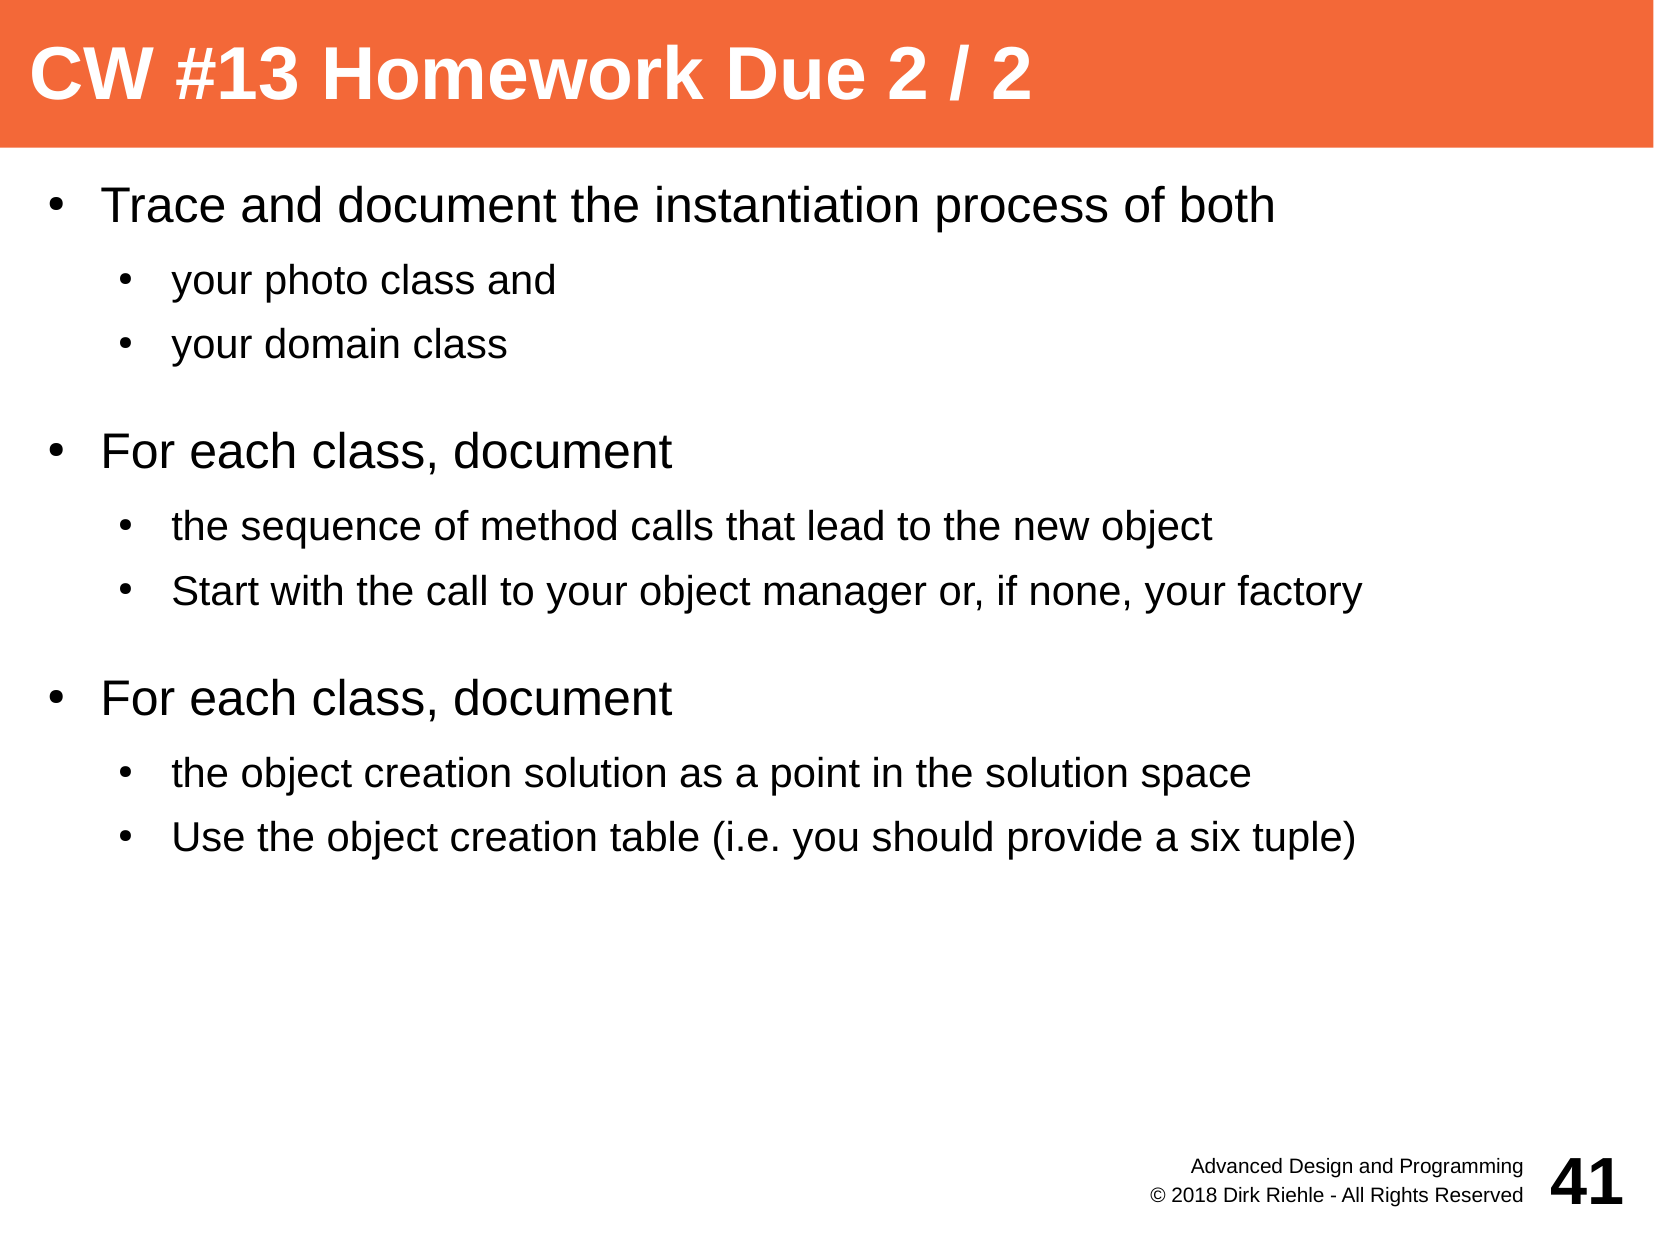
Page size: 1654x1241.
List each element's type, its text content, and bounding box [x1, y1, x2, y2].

list Trace and document the instantiation process of both your photo class and your domain class For each class, document the sequence of method calls that lead to the new object Start with the call to your object manager or, if none, your factory For each class, document the object creation solution as a point in the solution space Use the object creation table (i.e. you should provide a six tuple) [29, 177, 1625, 1063]
title CW #13 Homework Due 2 / 2 [0, 0, 1654, 148]
